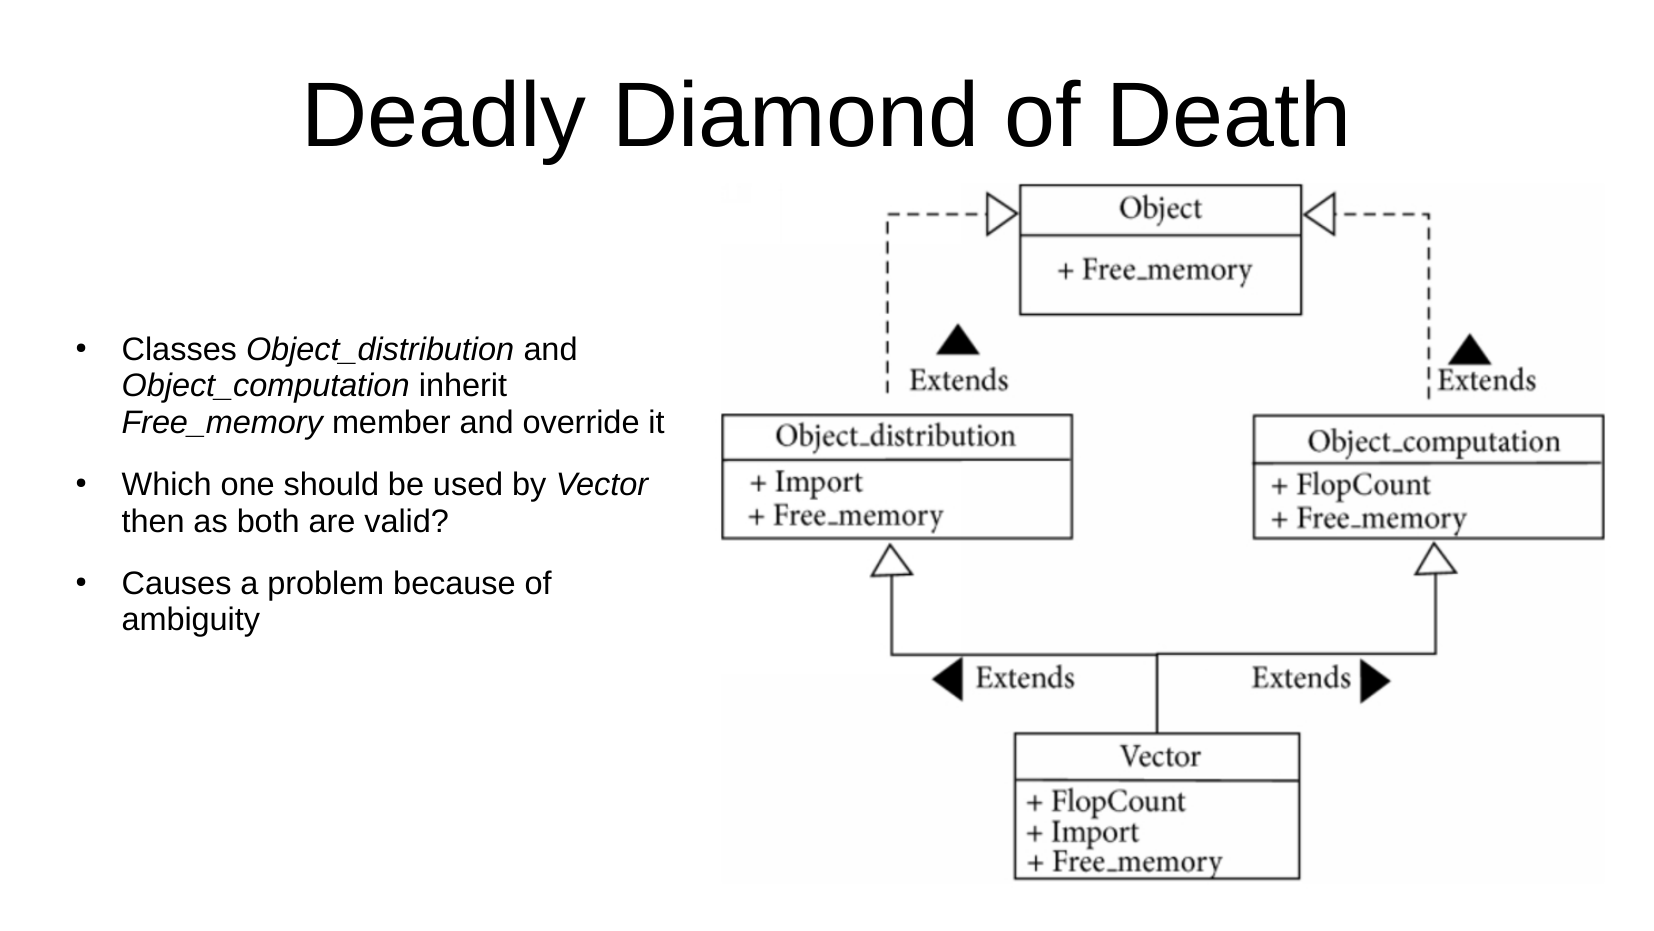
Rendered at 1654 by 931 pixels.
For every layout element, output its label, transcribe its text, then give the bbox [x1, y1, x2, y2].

list Classes Object_distribution and Object_computation inherit Free_memory member and override it Which one should be used by Vector then as both are valid? Causes a problem because of ambiguity [60, 330, 668, 676]
title Deadly Diamond of Death [82, 37, 1571, 193]
picture [690, 152, 1636, 916]
